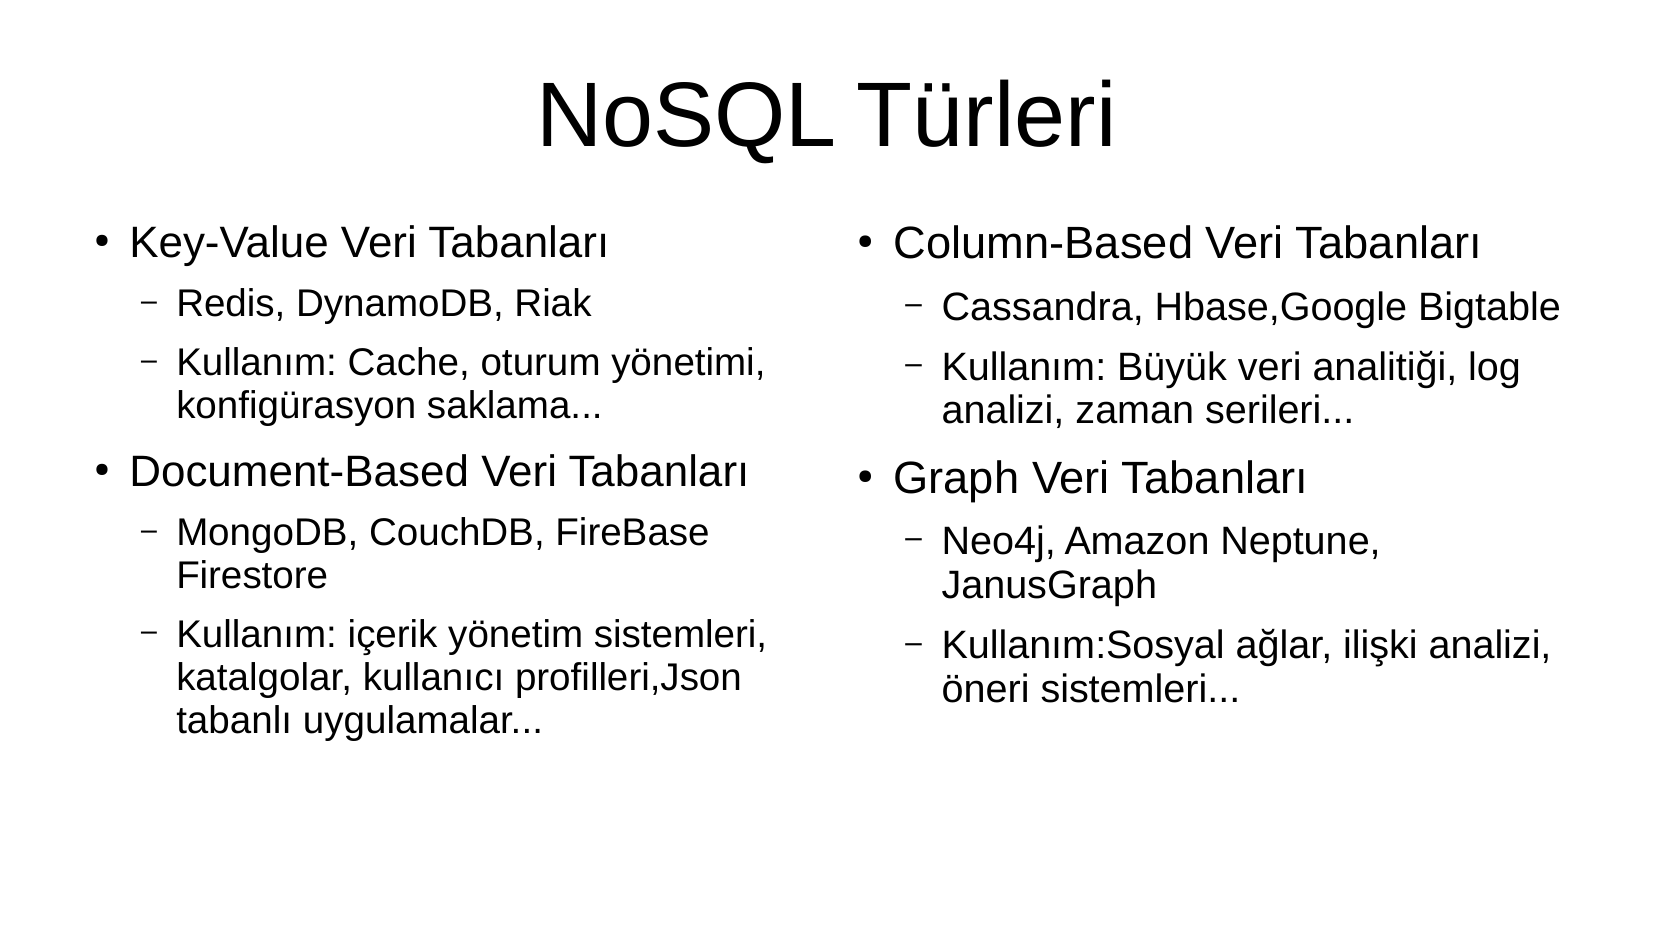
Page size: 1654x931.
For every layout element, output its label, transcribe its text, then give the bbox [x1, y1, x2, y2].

title NoSQL Türleri [82, 37, 1571, 193]
list Column-Based Veri Tabanları Cassandra, Hbase,Google Bigtable Kullanım: Büyük veri analitiği, log analizi, zaman serileri... Graph Veri Tabanları Neo4j, Amazon Neptune, JanusGraph Kullanım:Sosyal ağlar, ilişki analizi, öneri sistemleri... [845, 217, 1572, 758]
list Key-Value Veri Tabanları Redis, DynamoDB, Riak Kullanım: Cache, oturum yönetimi, konfigürasyon saklama... Document-Based Veri Tabanları MongoDB, CouchDB, FireBase Firestore Kullanım: içerik yönetim sistemleri, katalgolar, kullanıcı profilleri,Json tabanlı uygulamalar... [82, 217, 809, 758]
